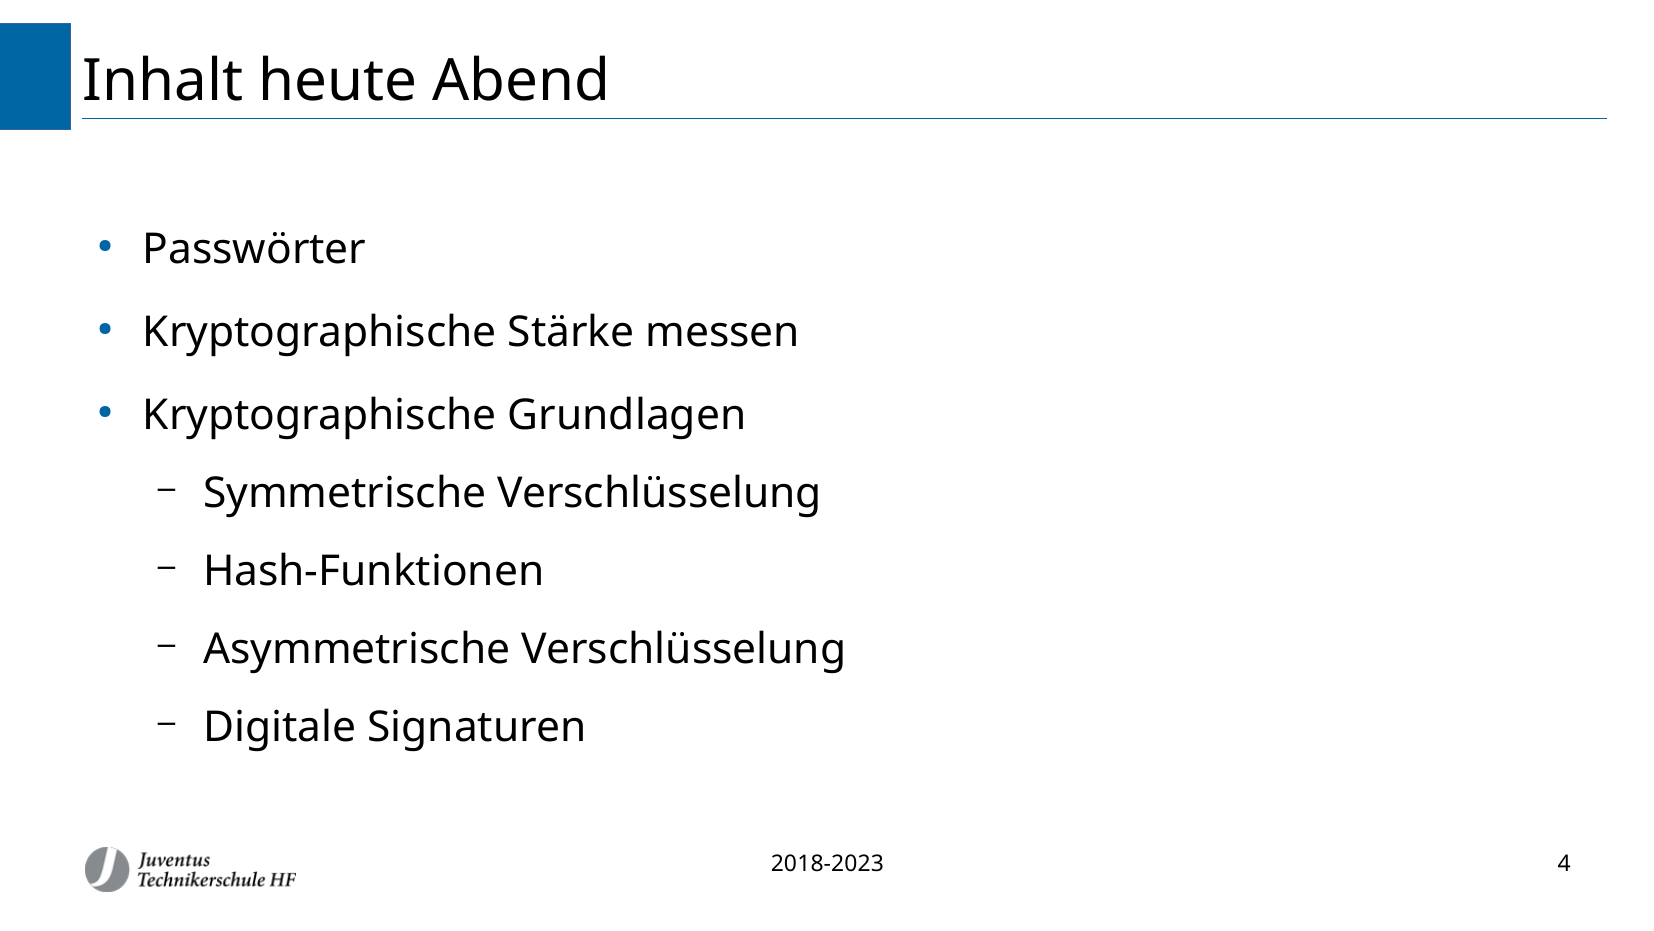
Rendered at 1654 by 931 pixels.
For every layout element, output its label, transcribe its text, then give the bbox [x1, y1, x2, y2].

title Inhalt heute Abend [82, 37, 1571, 119]
list Passwörter Kryptographische Stärke messen Kryptographische Grundlagen Symmetrische Verschlüsselung Hash-Funktionen Asymmetrische Verschlüsselung Digitale Signaturen [82, 217, 1571, 758]
picture [85, 847, 296, 892]
